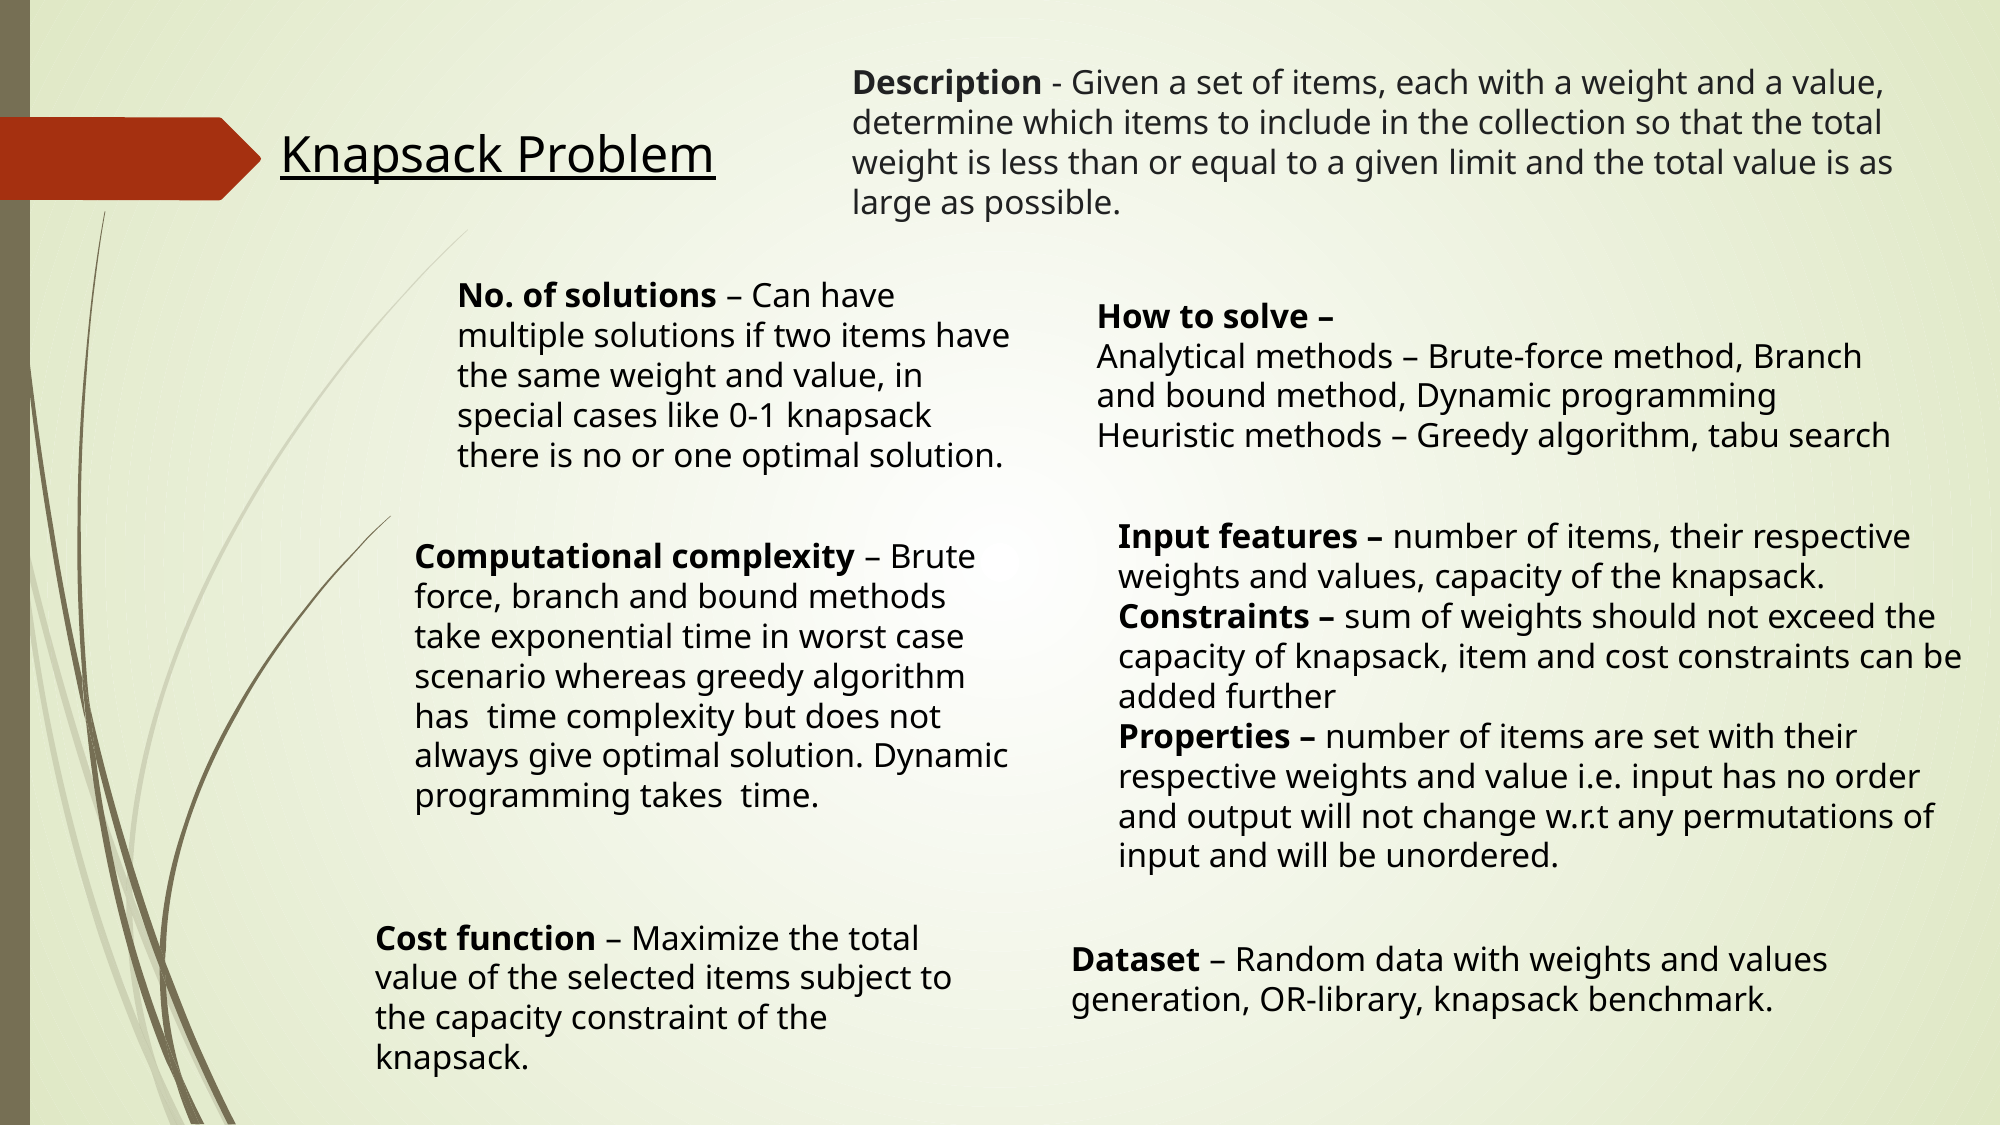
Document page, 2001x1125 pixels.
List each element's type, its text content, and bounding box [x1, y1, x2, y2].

text_box Dataset – Random data with weights and values generation, OR-library, knapsack benchmark. [1055, 930, 2000, 1027]
text_box Cost function – Maximize the total value of the selected items subject to the capacity constraint of the knapsack. [360, 909, 972, 1086]
text_box Description - Given a set of items, each with a weight and a value, determine which items to include in the collection so that the total weight is less than or equal to a given limit and the total value is as large as possible. [836, 53, 1930, 231]
text_box Input features – number of items, their respective weights and values, capacity of the knapsack. Constraints – sum of weights should not exceed the capacity of knapsack, item and cost constraints can be added further Properties – number of items are set with their respective weights and value i.e. input has no order and output will not change w.r.t any permutations of input and will be unordered. [1103, 507, 2000, 887]
text_box Computational complexity – Brute force, branch and bound methods take exponential time in worst case scenario whereas greedy algorithm has time complexity but does not always give optimal solution. Dynamic programming takes time. [399, 527, 1032, 866]
text_box How to solve – Analytical methods – Brute-force method, Branch and bound method, Dynamic programming Heuristic methods – Greedy algorithm, tabu search [1081, 287, 1941, 465]
text_box No. of solutions – Can have multiple solutions if two items have the same weight and value, in special cases like 0-1 knapsack there is no or one optimal solution. [442, 267, 1032, 485]
text_box Knapsack Problem [265, 115, 836, 191]
